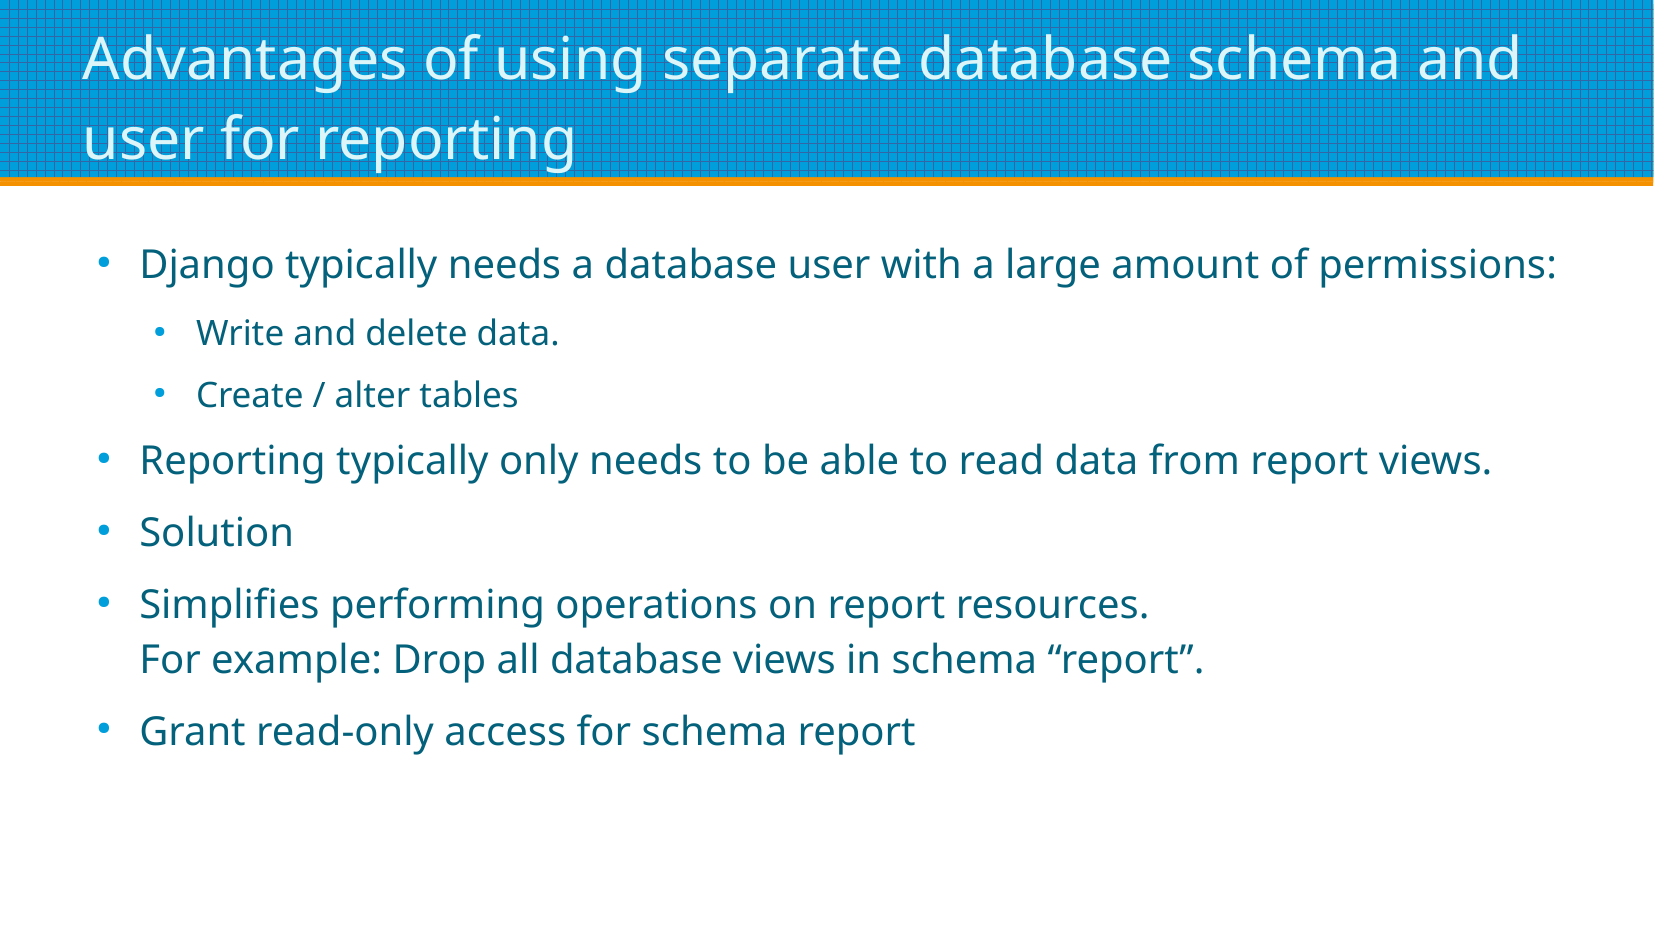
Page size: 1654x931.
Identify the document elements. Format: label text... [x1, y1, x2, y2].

list Django typically needs a database user with a large amount of permissions: Write and delete data. Create / alter tables Reporting typically only needs to be able to read data from report views. Solution Simplifies performing operations on report resources. For example: Drop all database views in schema “report”. Grant read-only access for schema report [82, 236, 1571, 813]
title Advantages of using separate database schema and user for reporting [82, 14, 1571, 178]
